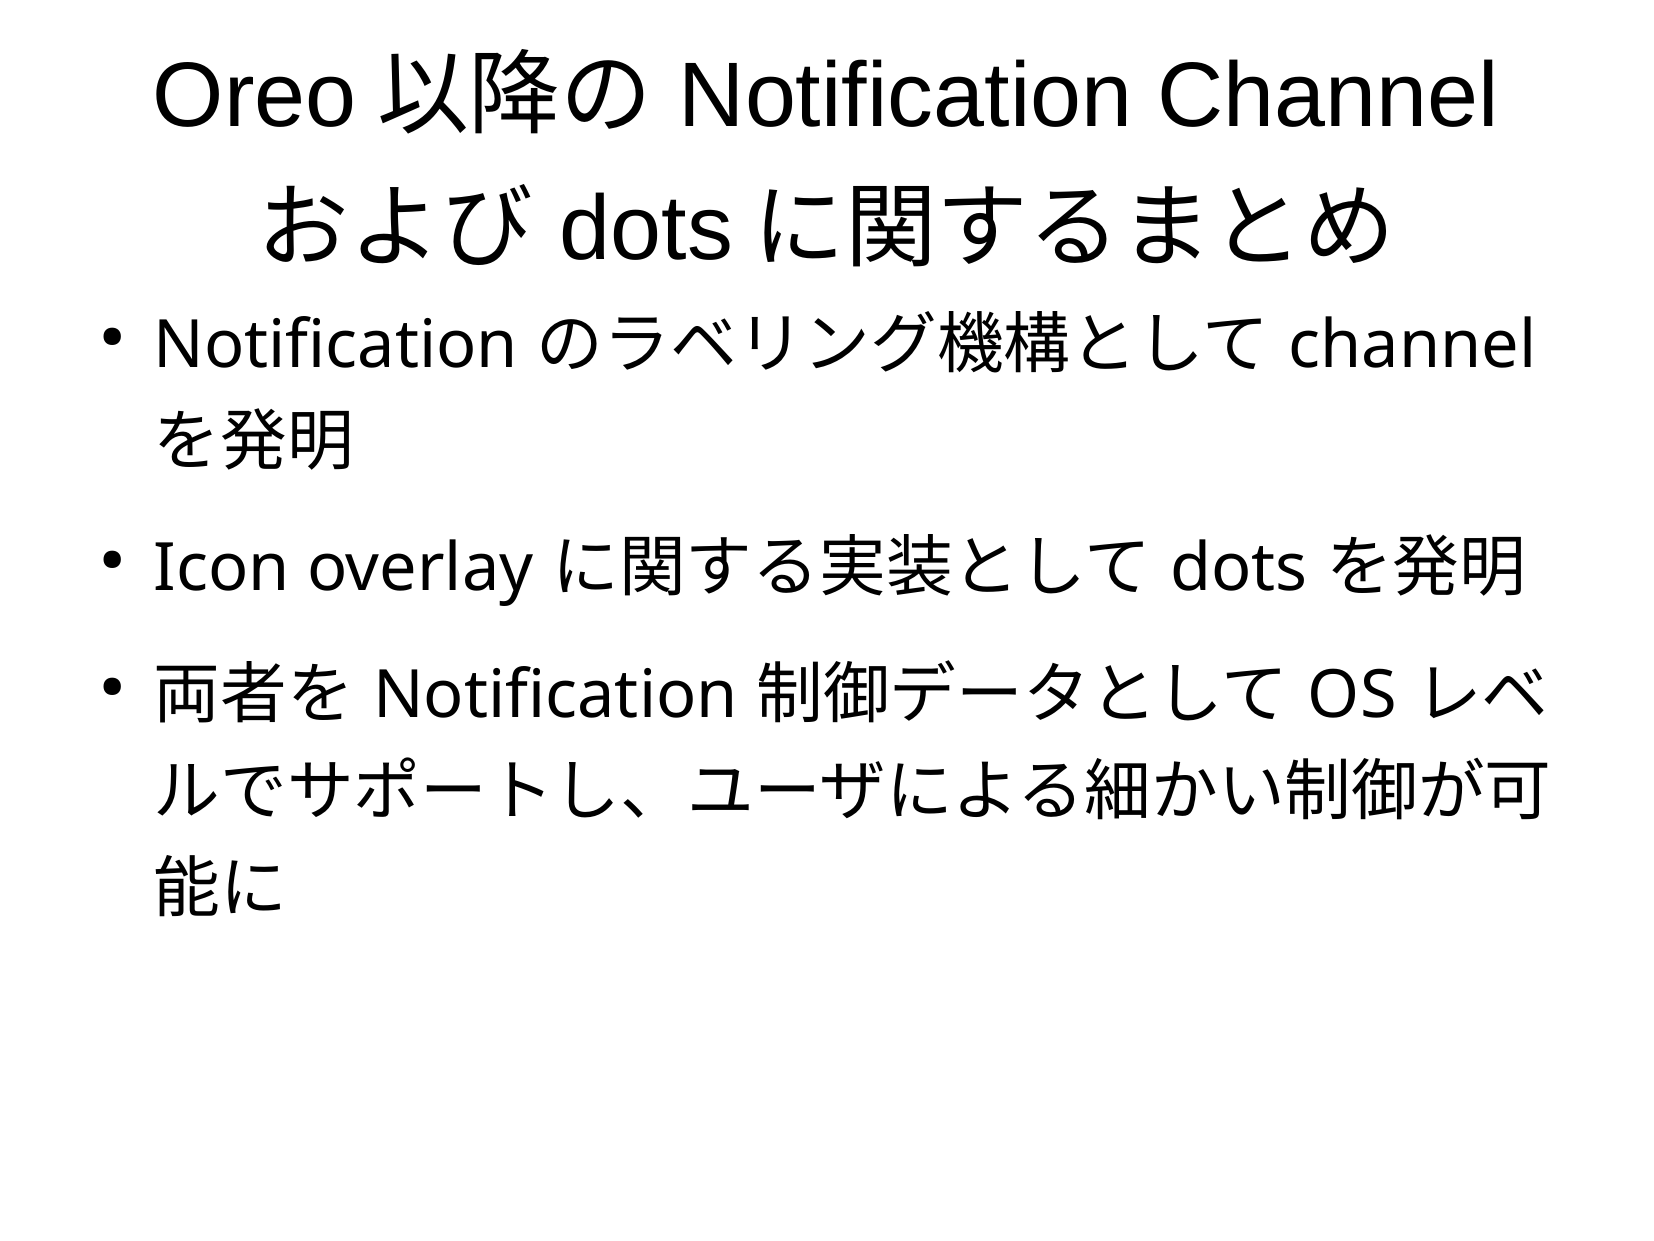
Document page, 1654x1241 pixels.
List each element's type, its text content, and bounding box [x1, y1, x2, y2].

title Oreo以降のNotification Channel およびdotsに関するまとめ [82, 49, 1571, 257]
list Notificationのラベリング機構としてchannelを発明 Icon overlayに関する実装としてdotsを発明 両者をNotification制御データとしてOSレベルでサポートし、ユーザによる細かい制御が可能に [82, 290, 1571, 1109]
